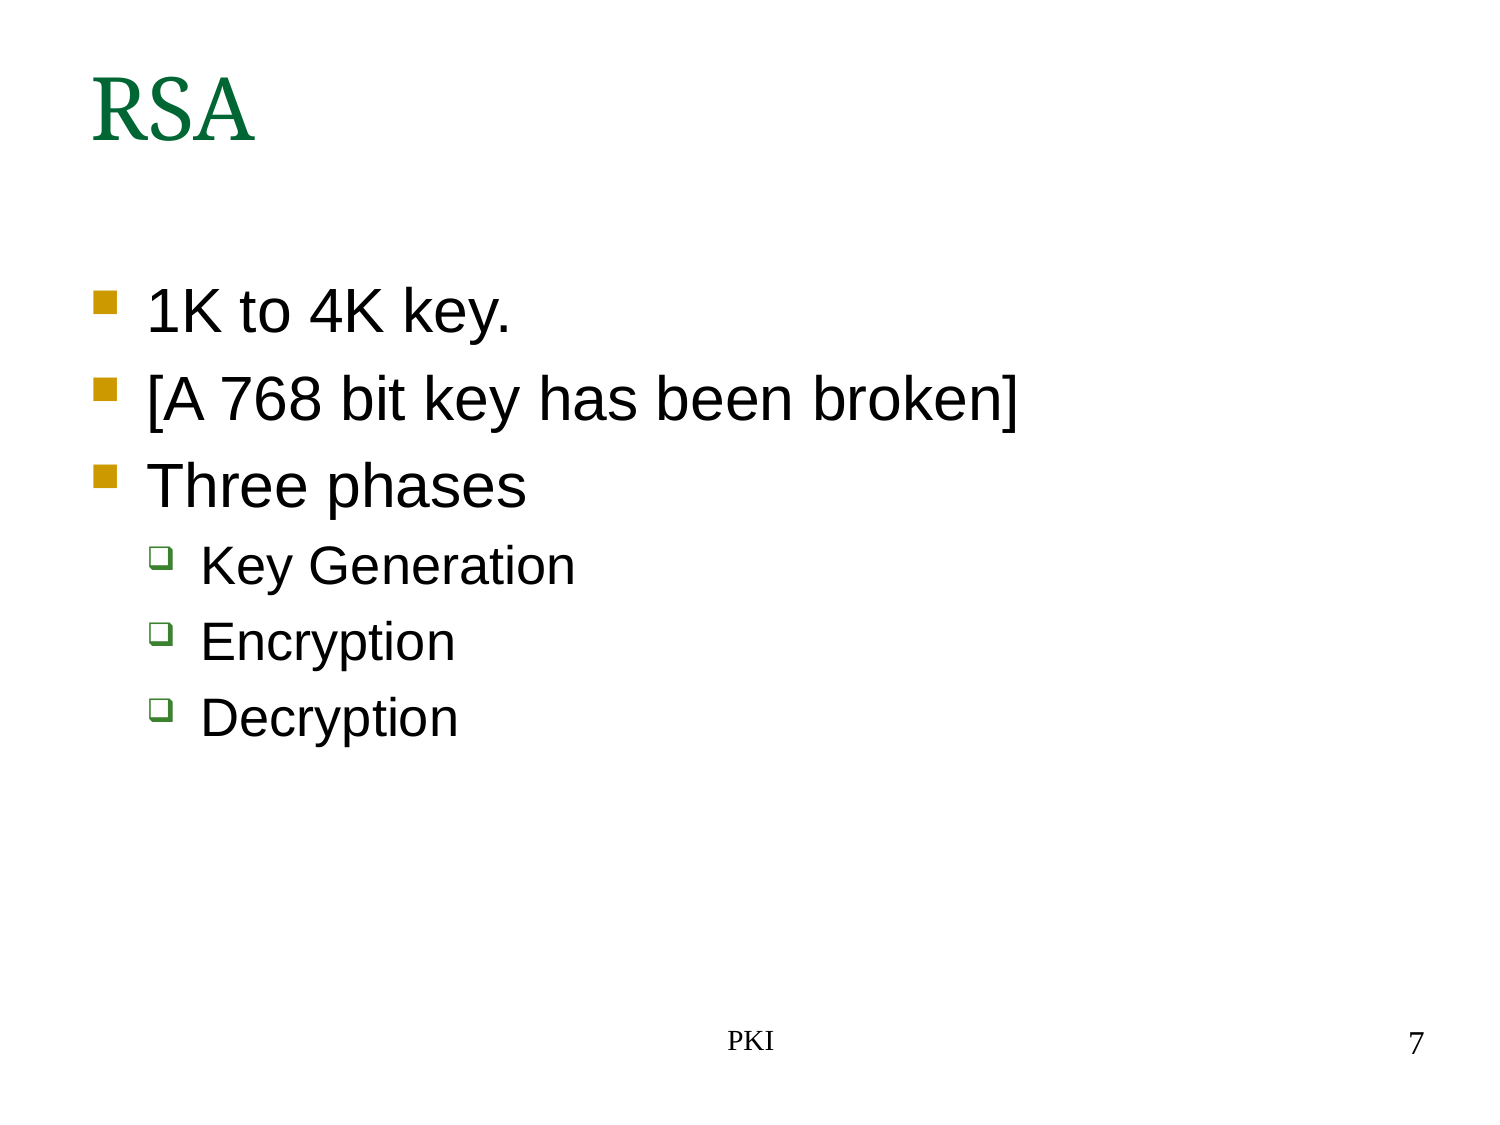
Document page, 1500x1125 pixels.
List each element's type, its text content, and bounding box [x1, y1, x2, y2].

title RSA [75, 45, 1425, 233]
list 1K to 4K key. [A 768 bit key has been broken] Three phases Key Generation Encryption Decryption [75, 262, 1425, 1006]
